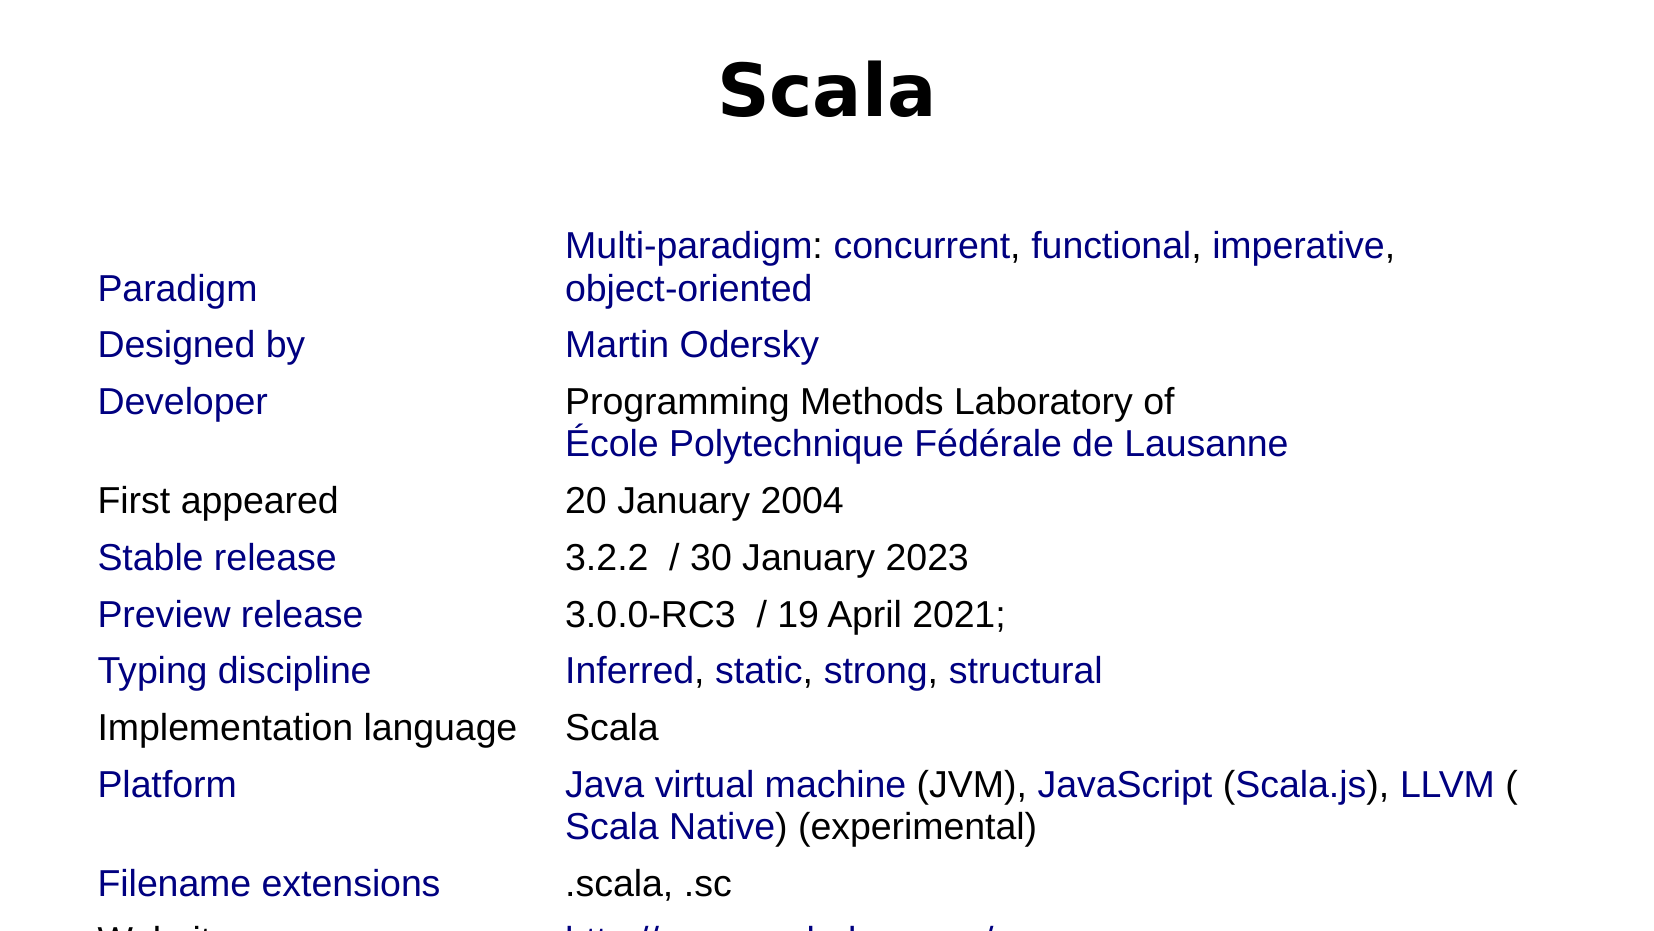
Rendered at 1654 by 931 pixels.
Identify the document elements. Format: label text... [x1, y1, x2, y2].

table_cell Martin Odersky [550, 316, 1571, 373]
table_cell First appeared [83, 472, 550, 529]
table_cell Website [83, 912, 550, 931]
table_cell Filename extensions [83, 855, 550, 912]
table_cell Typing discipline [83, 642, 550, 699]
title Scala [82, 37, 1571, 147]
table_cell Scala [550, 699, 1571, 756]
table_cell 3.0.0-RC3 / 19 April 2021; [550, 586, 1571, 642]
table_cell 20 January 2004 [550, 472, 1571, 529]
table_cell .scala, .sc [550, 855, 1571, 912]
table_header Multi-paradigm: concurrent, functional, imperative, object-oriented [550, 218, 1571, 316]
table_cell Preview release [83, 586, 550, 642]
table_cell http://www.scala-lang.org/ [550, 912, 1571, 931]
table_cell Designed by [83, 316, 550, 373]
table_cell Developer [83, 373, 550, 472]
table_cell Implementation language [83, 699, 550, 756]
table_header Paradigm [83, 218, 550, 316]
table_cell Java virtual machine (JVM), JavaScript (Scala.js), LLVM (Scala Native) (experimental) [550, 756, 1571, 855]
table_cell 3.2.2 / 30 January 2023 [550, 529, 1571, 586]
table_cell Inferred, static, strong, structural [550, 642, 1571, 699]
table_cell Stable release [83, 529, 550, 586]
table_cell Programming Methods Laboratory of École Polytechnique Fédérale de Lausanne [550, 373, 1571, 472]
table_cell Platform [83, 756, 550, 855]
